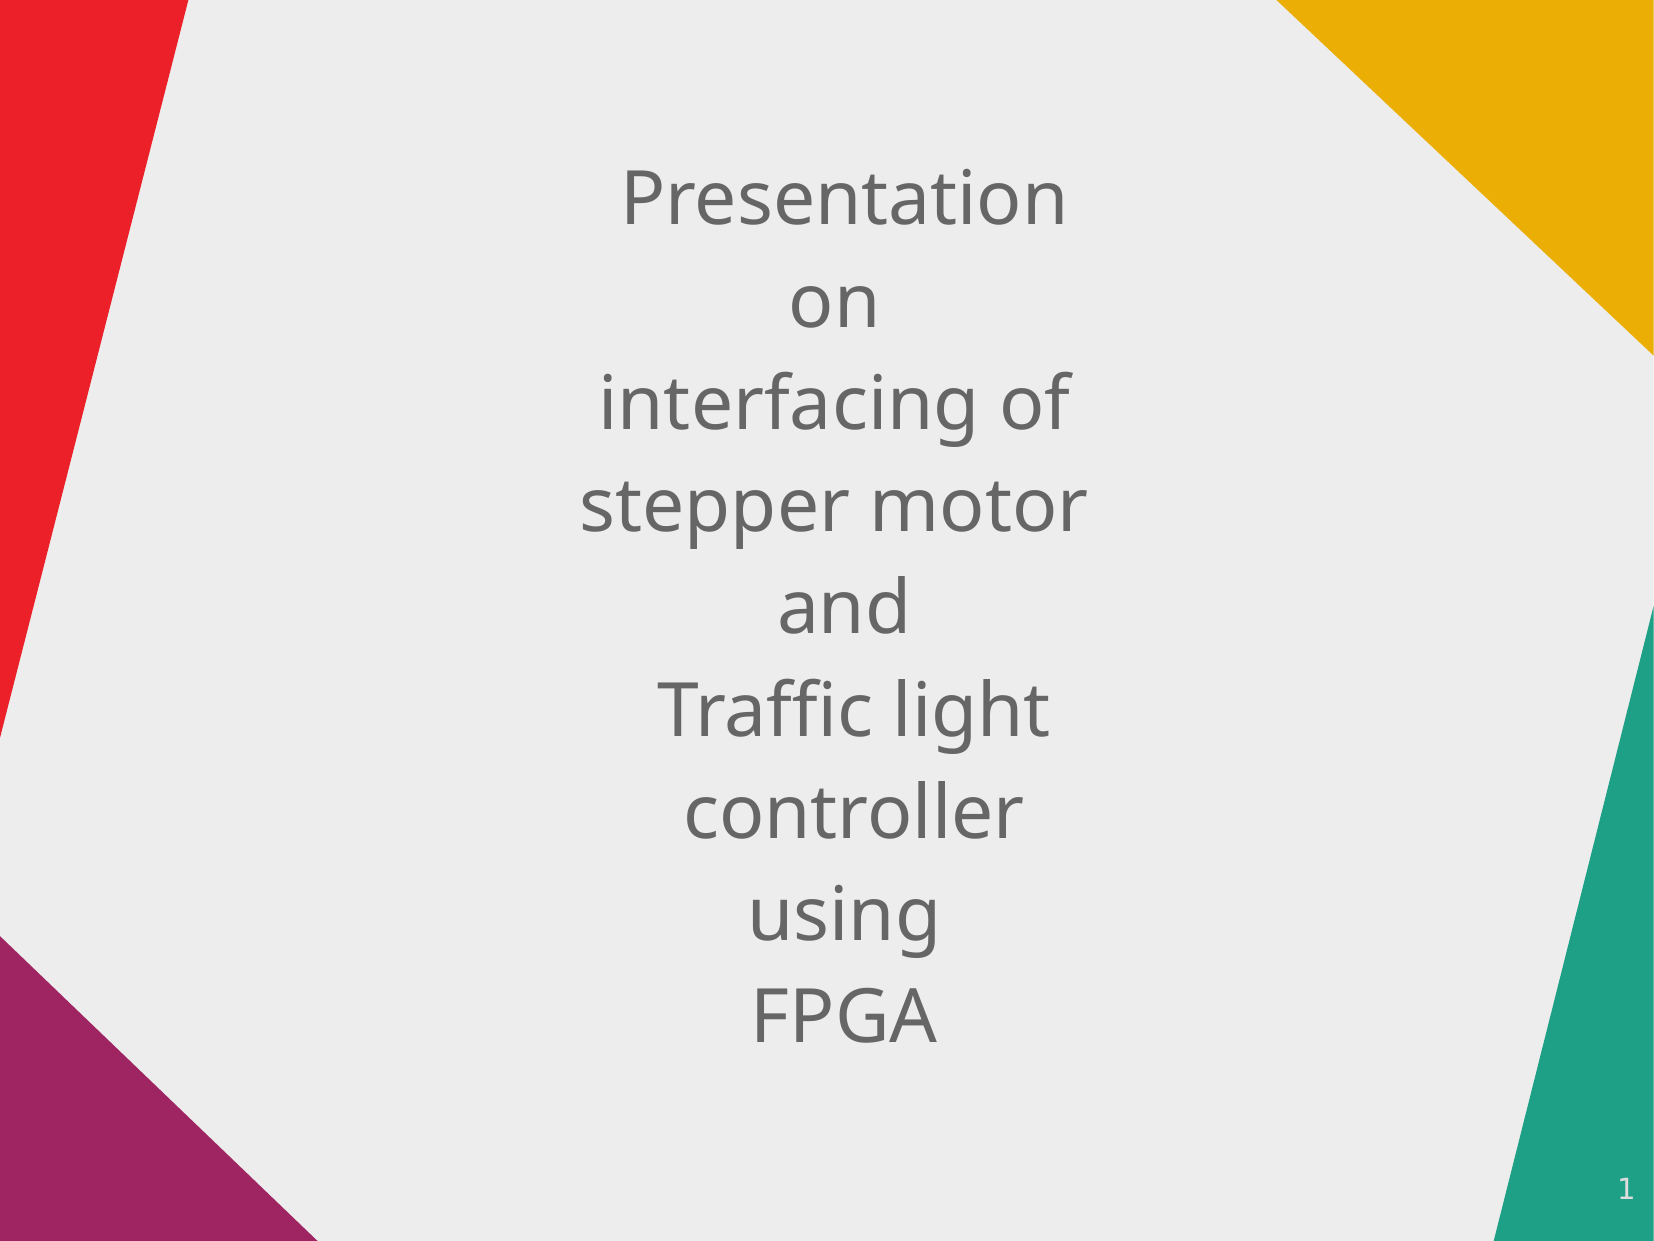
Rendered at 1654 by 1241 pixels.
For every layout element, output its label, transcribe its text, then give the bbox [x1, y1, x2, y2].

subtitle Presentation on interfacing of stepper motor and Traffic light controller using FPGA [105, 144, 1529, 1066]
